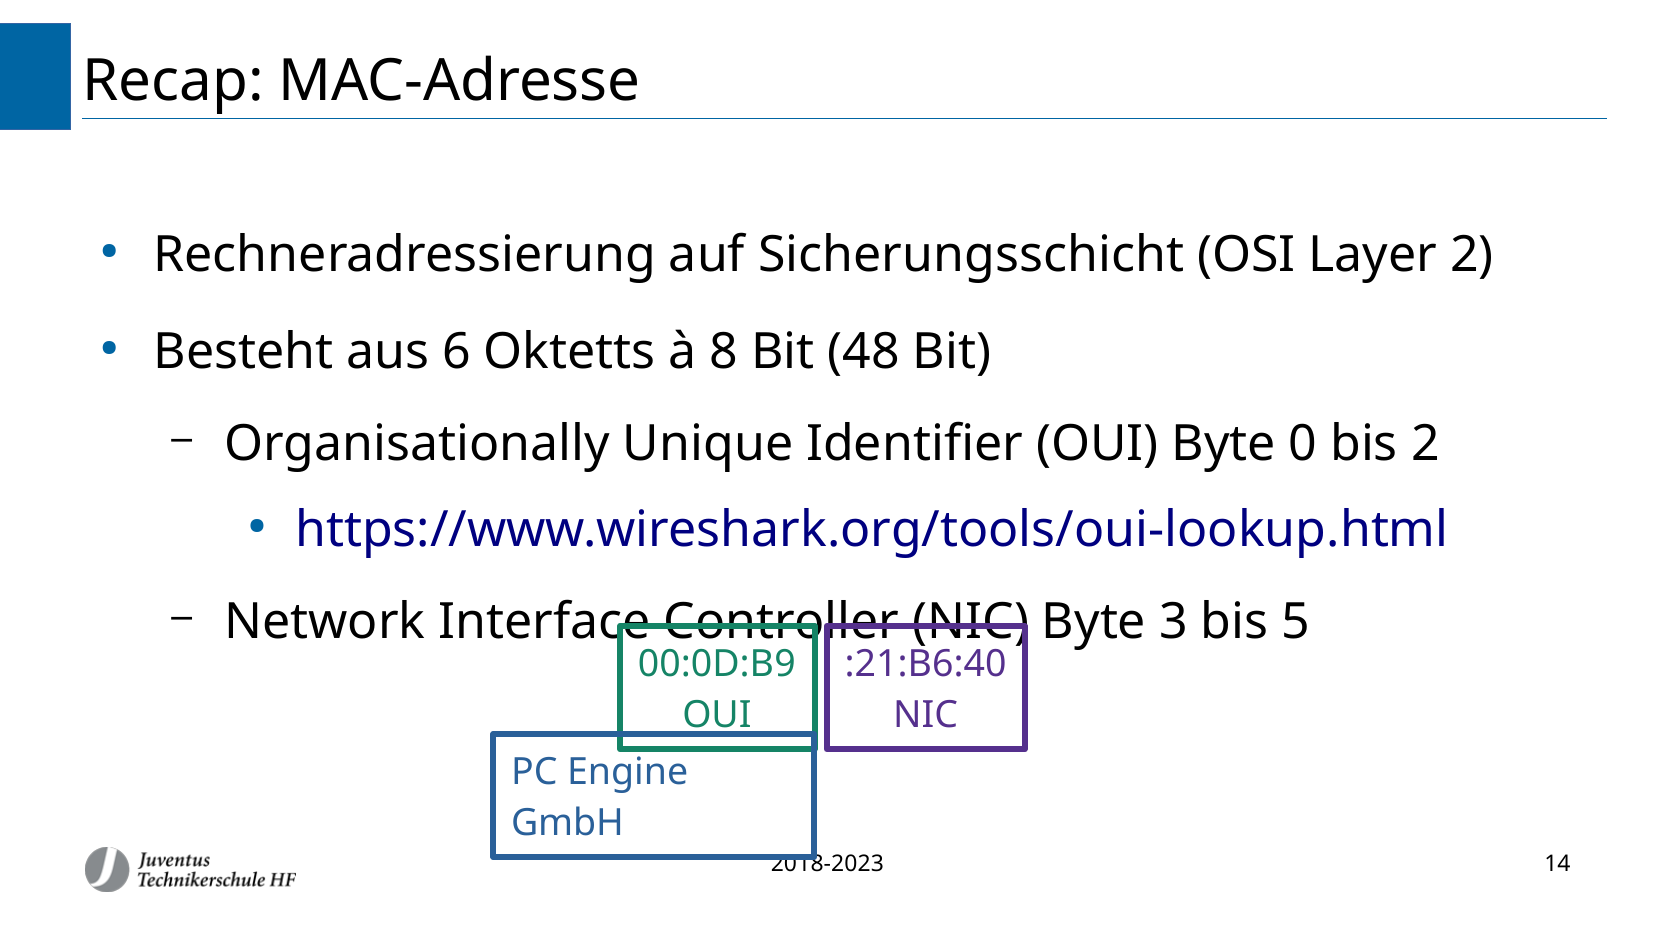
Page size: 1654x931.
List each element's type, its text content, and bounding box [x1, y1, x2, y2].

text_box PC Engine GmbH [493, 733, 815, 801]
title Recap: MAC-Adresse [82, 37, 1571, 119]
text_box :21:B6:40 NIC [826, 626, 1025, 738]
list Rechneradressierung auf Sicherungsschicht (OSI Layer 2) Besteht aus 6 Oktetts à 8 Bit (48 Bit) Organisationally Unique Identifier (OUI) Byte 0 bis 2 https://www.wireshark.org/tools/oui-lookup.html Network Interface Controller (NIC) Byte 3 bis 5 [82, 217, 1571, 758]
picture [85, 847, 296, 892]
text_box 00:0D:B9 OUI [620, 625, 815, 731]
